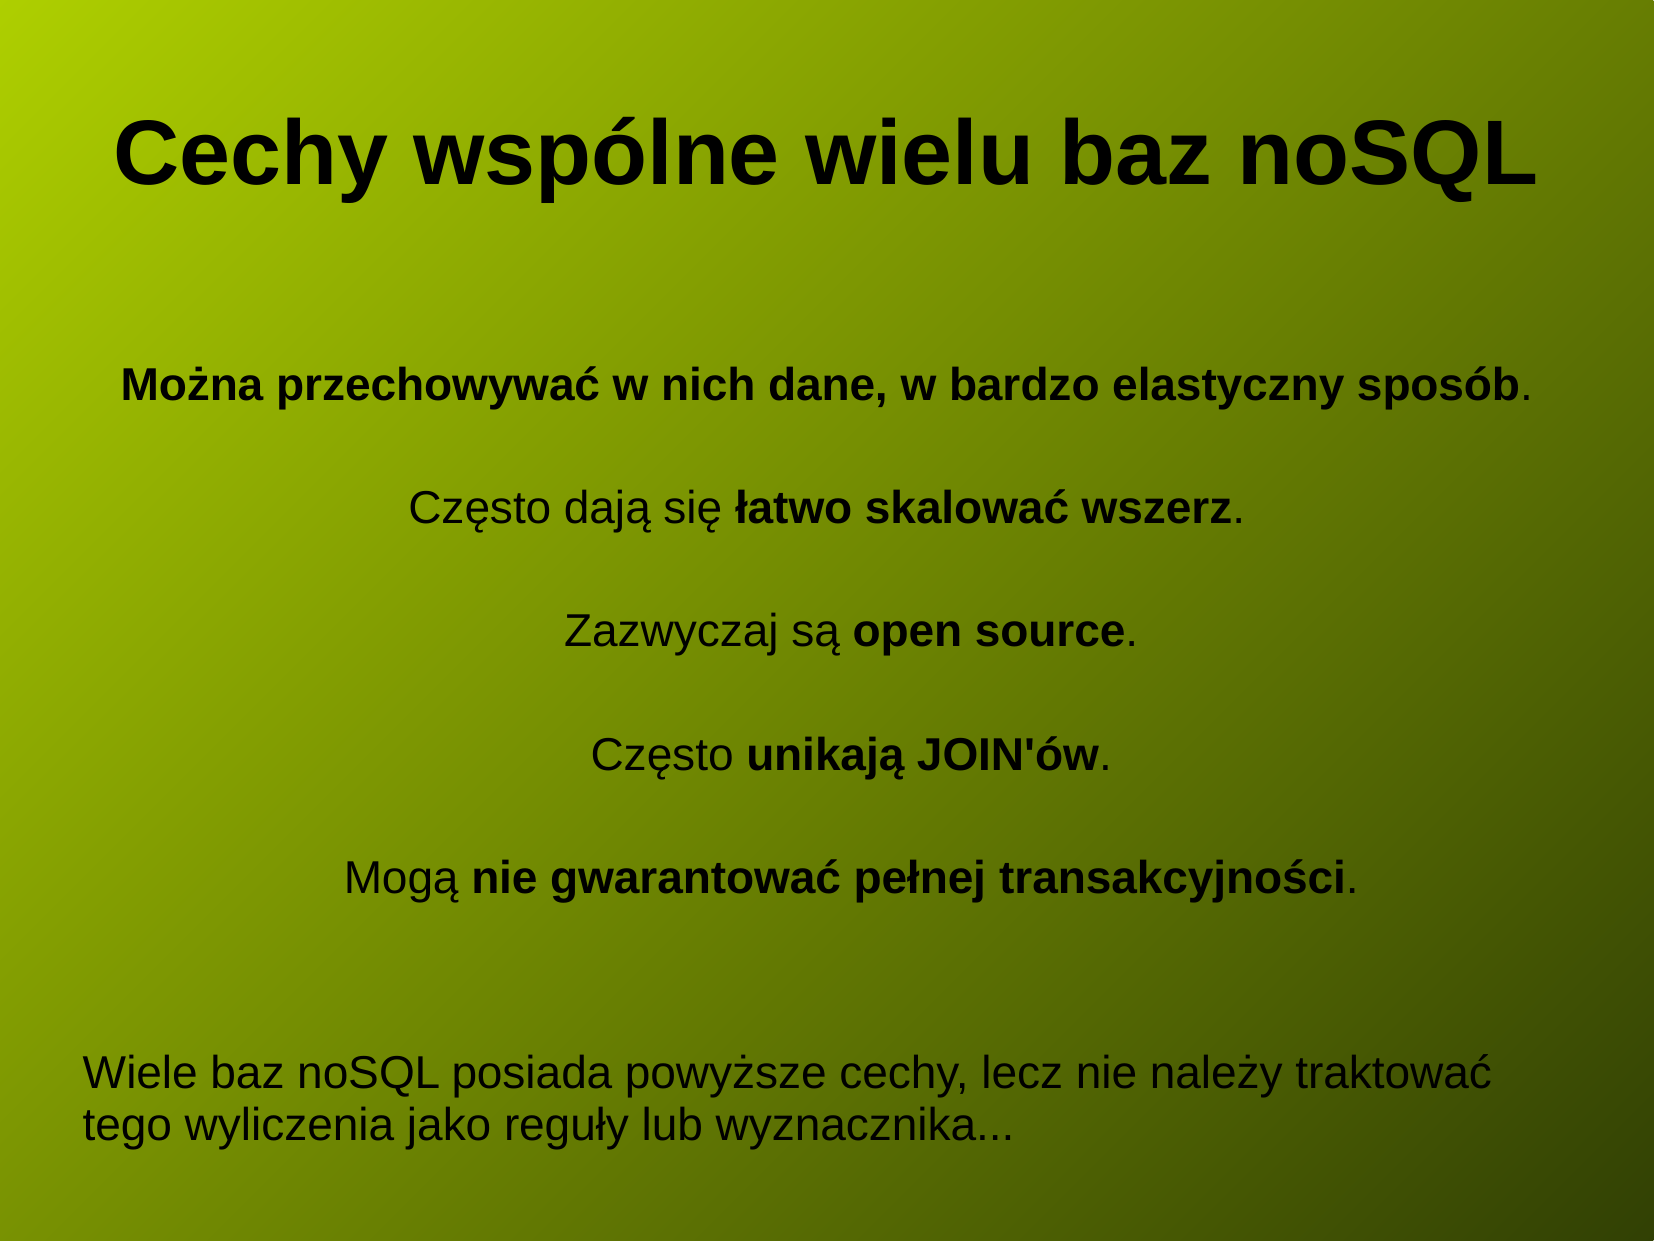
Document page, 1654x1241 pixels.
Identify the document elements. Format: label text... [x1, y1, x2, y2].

list Można przechowywać w nich dane, w bardzo elastyczny sposób. Często dają się łatwo skalować wszerz. Zazwyczaj są open source. Często unikają JOIN'ów. Mogą nie gwarantować pełnej transakcyjności. Wiele baz noSQL posiada powyższe cechy, lecz nie należy traktować tego wyliczenia jako reguły lub wyznacznika... [82, 307, 1571, 1170]
title Cechy wspólne wielu baz noSQL [82, 49, 1571, 257]
